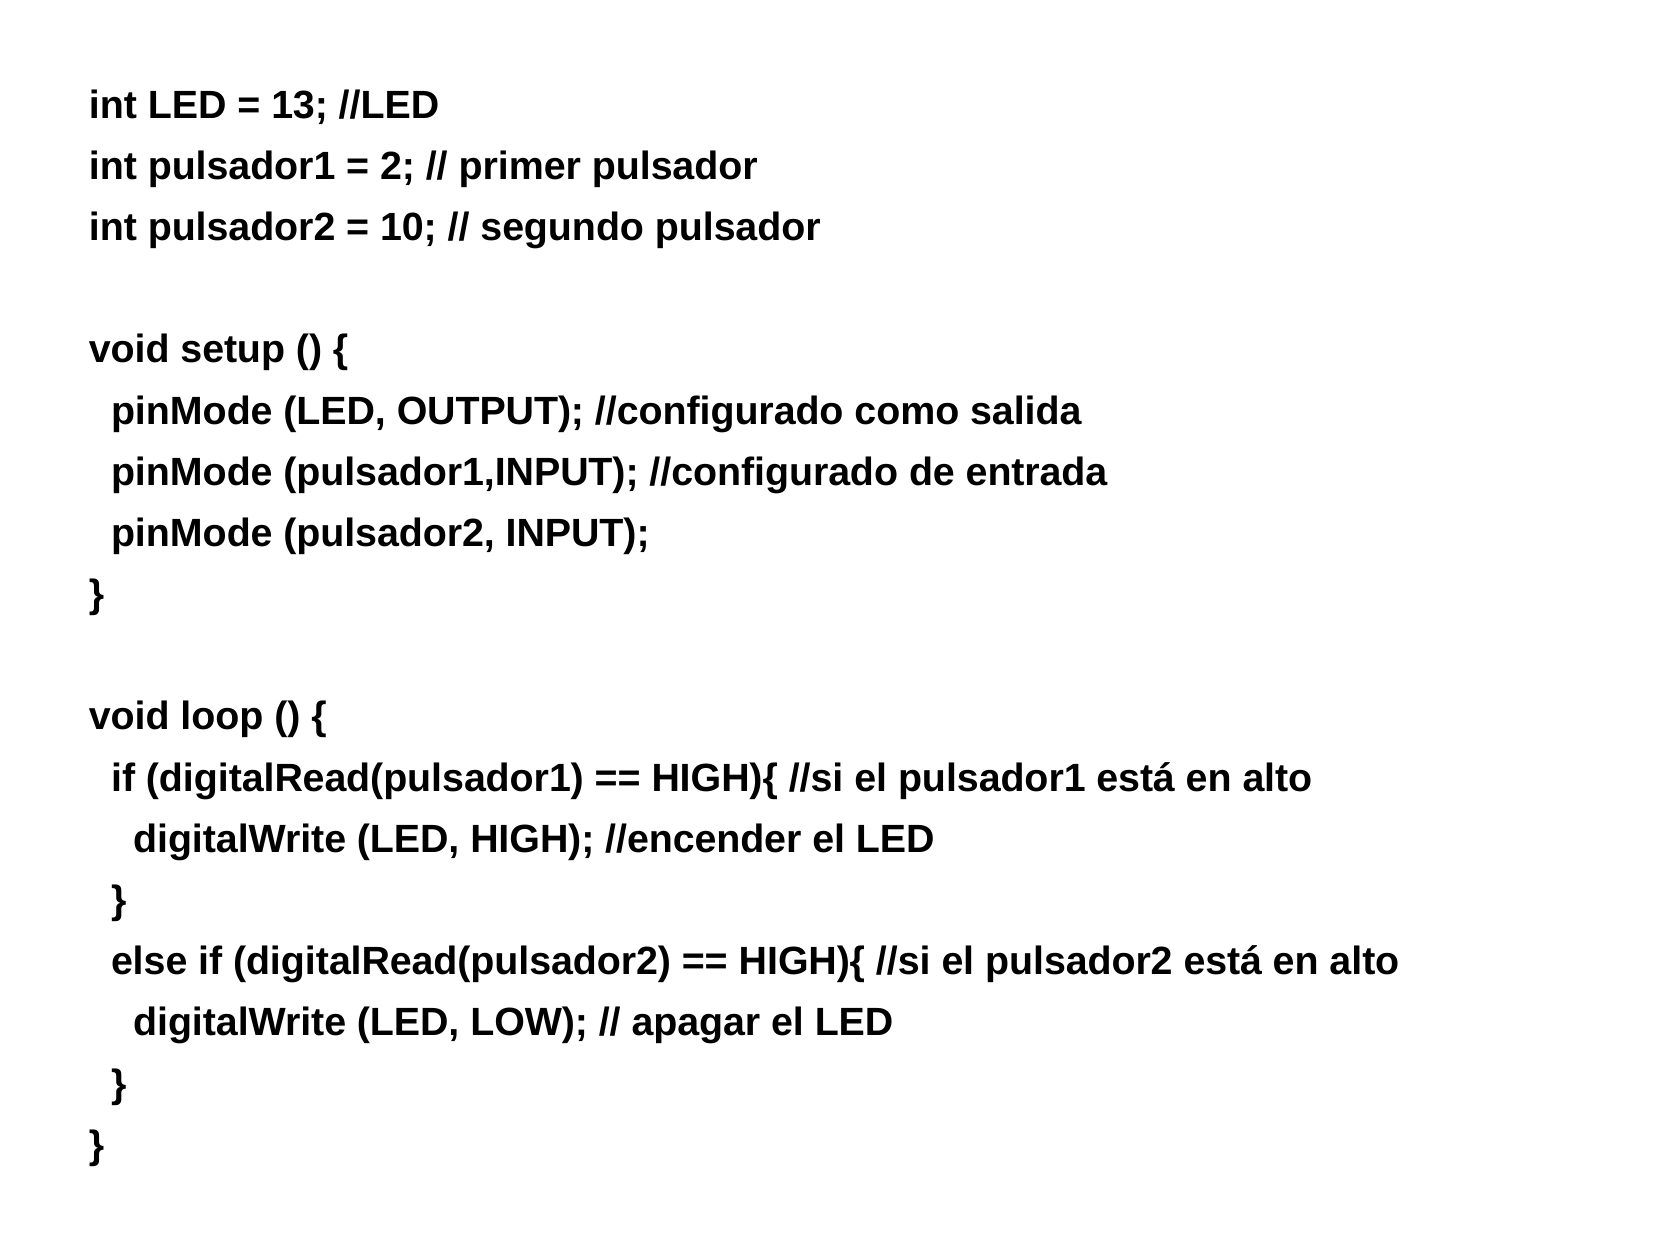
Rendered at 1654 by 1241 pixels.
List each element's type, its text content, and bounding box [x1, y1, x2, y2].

list int LED = 13; //LED int pulsador1 = 2; // primer pulsador int pulsador2 = 10; // segundo pulsador void setup () { pinMode (LED, OUTPUT); //configurado como salida pinMode (pulsador1,INPUT); //configurado de entrada pinMode (pulsador2, INPUT); } void loop () { if (digitalRead(pulsador1) == HIGH){ //si el pulsador1 está en alto digitalWrite (LED, HIGH); //encender el LED } else if (digitalRead(pulsador2) == HIGH){ //si el pulsador2 está en alto digitalWrite (LED, LOW); // apagar el LED } } [47, 82, 1571, 1170]
